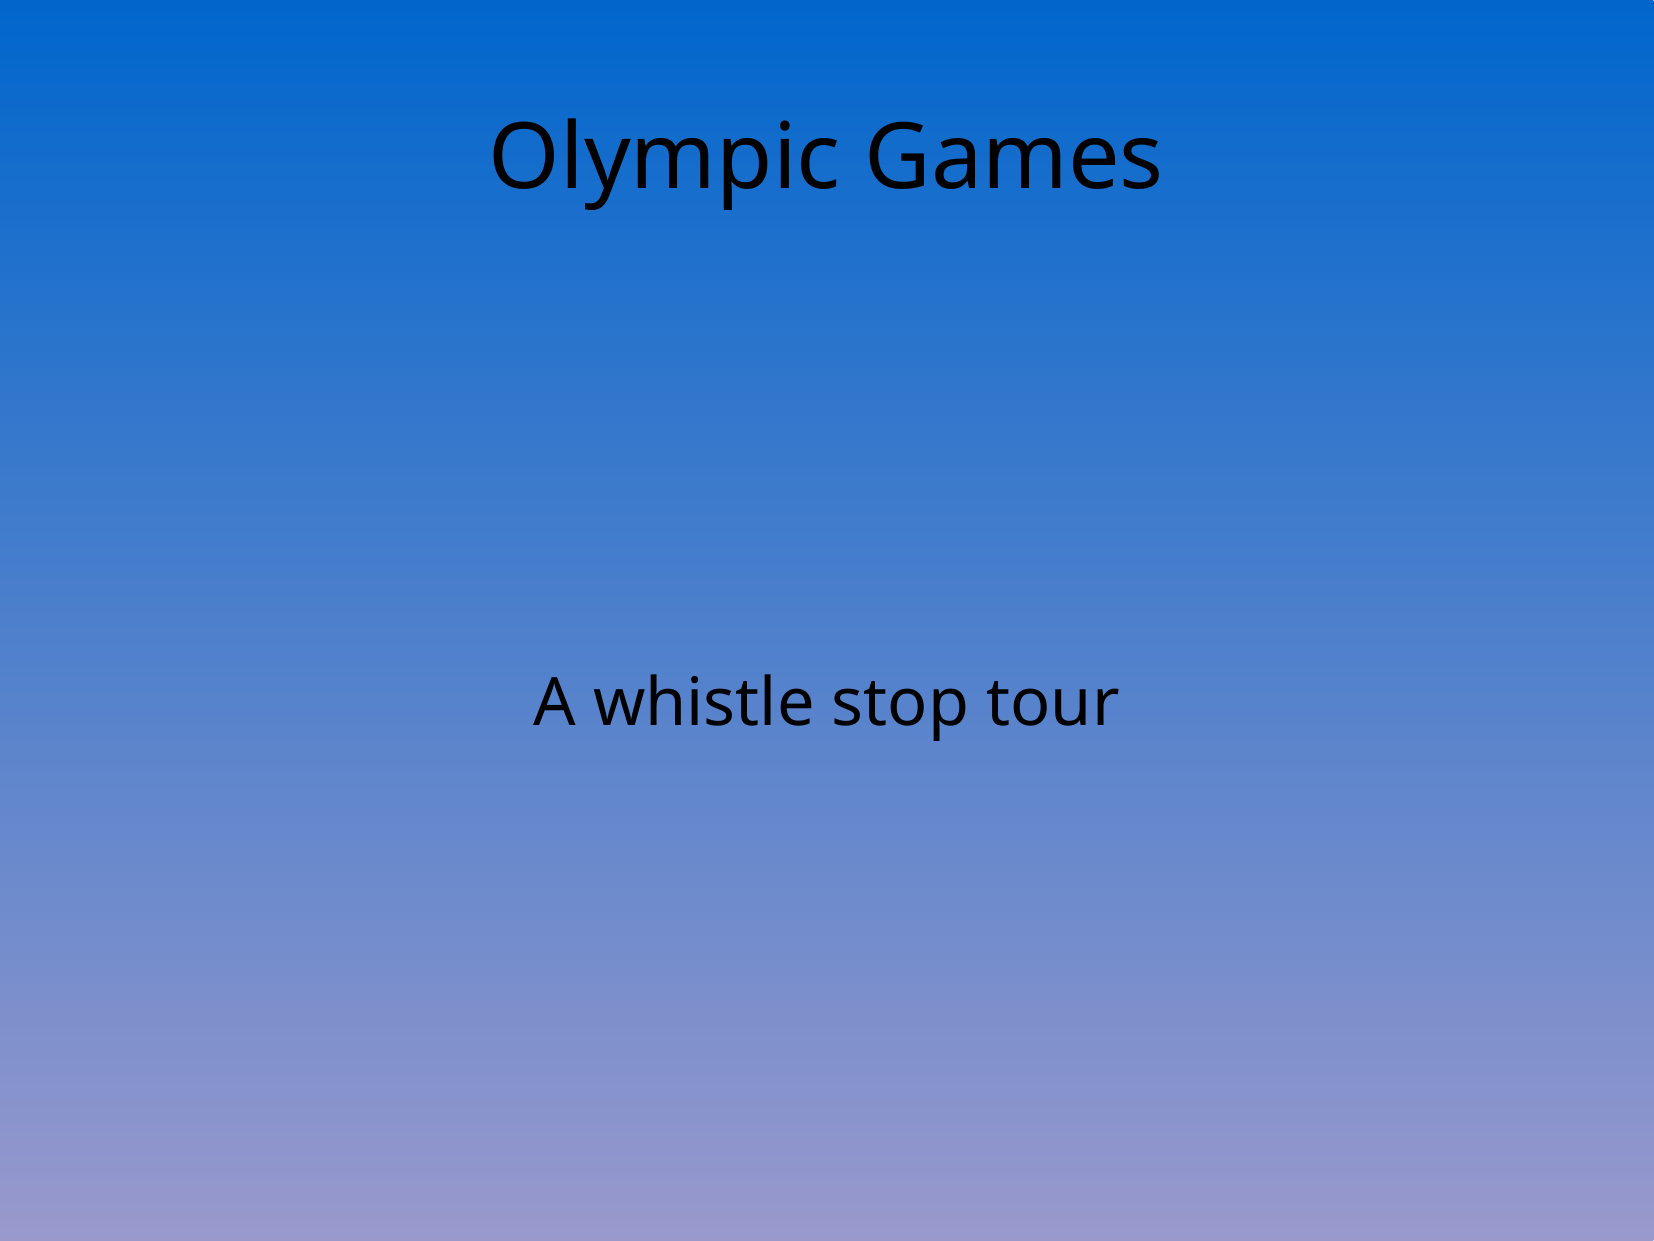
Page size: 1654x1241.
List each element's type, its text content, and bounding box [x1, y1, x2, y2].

title Olympic Games [82, 49, 1571, 257]
subtitle A whistle stop tour [82, 290, 1571, 1109]
